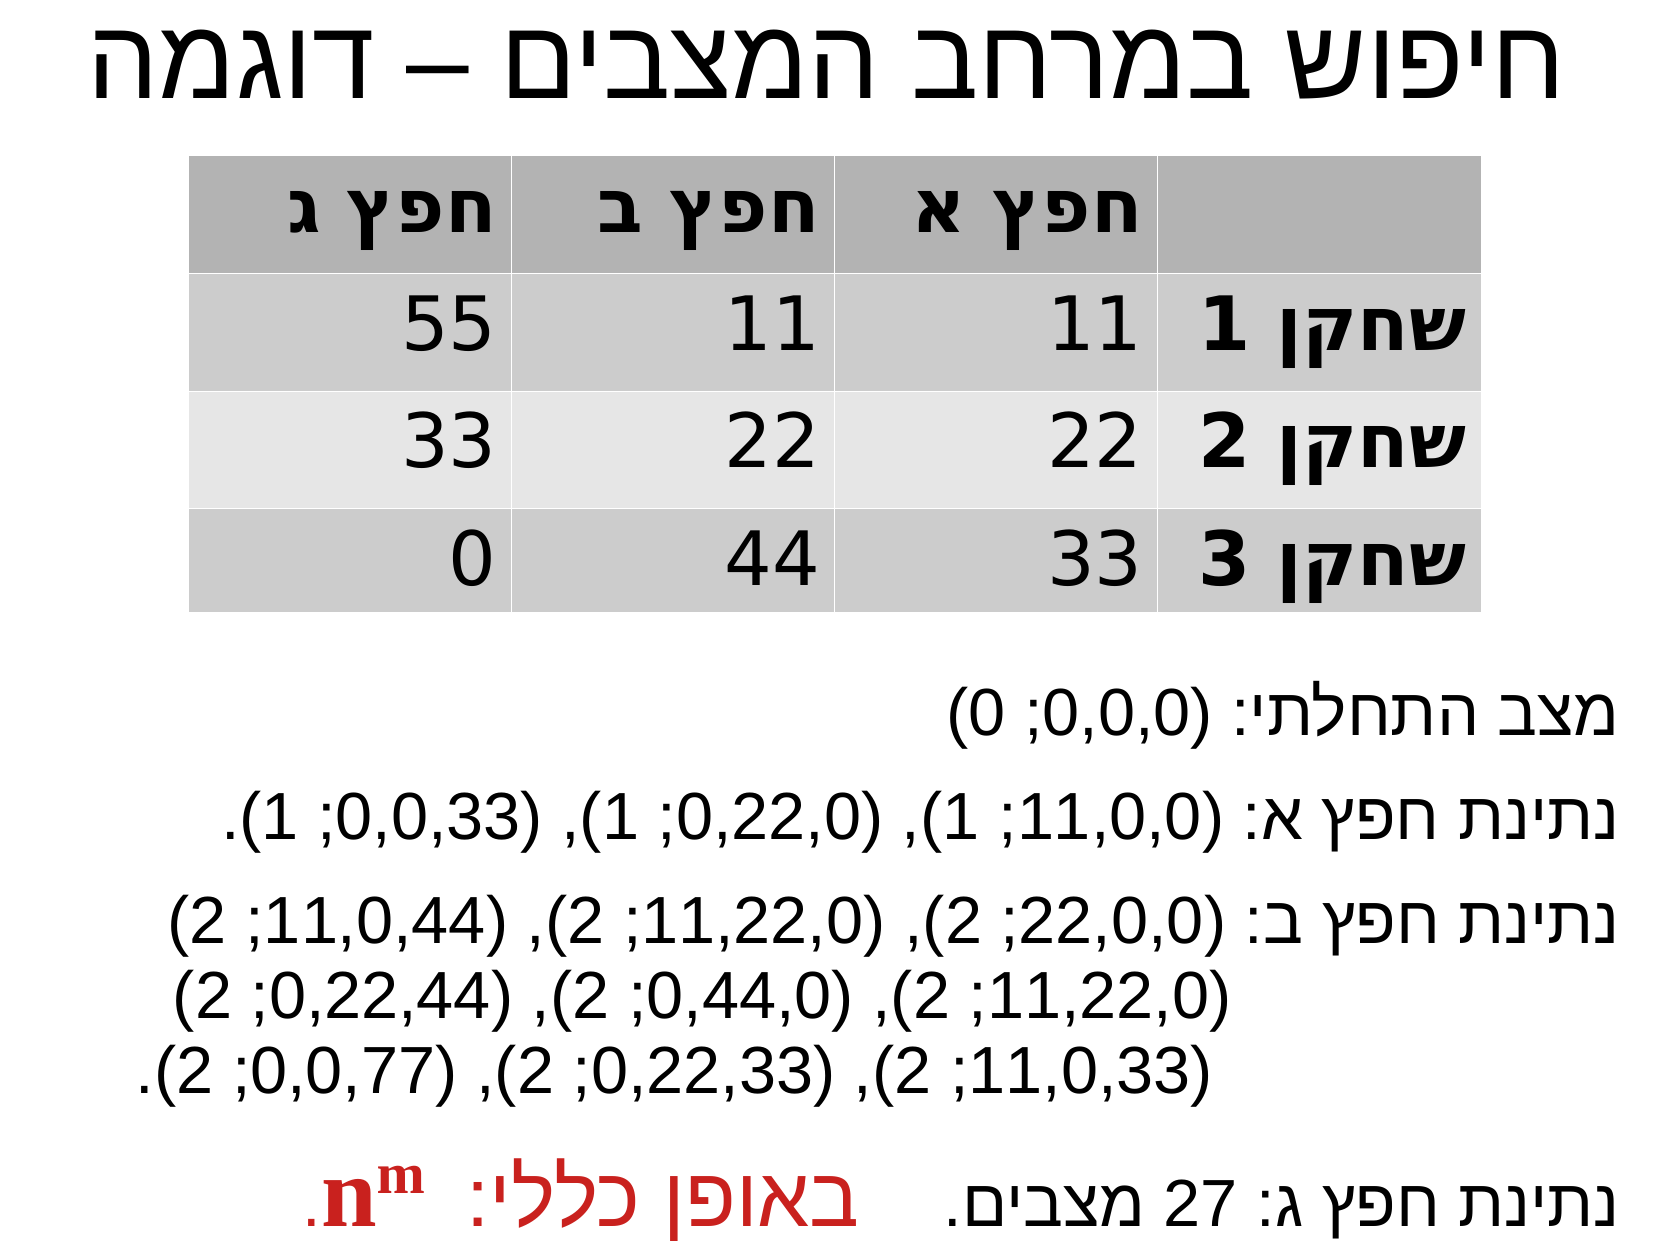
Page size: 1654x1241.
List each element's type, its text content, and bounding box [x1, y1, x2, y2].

table_cell 0 [189, 509, 511, 612]
table_cell 11 [512, 274, 834, 391]
list מצב התחלתי: (0,0,0; 0) נתינת חפץ א: (11,0,0; 1), (0,22,0; 1), (0,0,33; 1). נתינת חפץ ב: (22,0,0; 2), (11,22,0; 2), (11,0,44; 2) (11,22,0; 2), (0,44,0; 2), (0,22,44; 2) (11,0,33; 2), (0,22,33; 2), (0,0,77; 2). נתינת חפץ ג: 27 מצבים. באופן כללי: nm. [0, 675, 1621, 1231]
title חיפוש במרחב המצבים – דוגמה [0, 0, 1654, 136]
table_header חפץ א [835, 156, 1157, 273]
table_cell שחקן 2 [1158, 392, 1481, 508]
table_cell 44 [512, 509, 834, 612]
table_header [1158, 156, 1481, 273]
table_cell 11 [835, 274, 1157, 391]
table_cell 33 [189, 392, 511, 508]
table_header חפץ ג [189, 156, 511, 273]
table_cell 22 [835, 392, 1157, 508]
table_cell שחקן 3 [1158, 509, 1481, 612]
table_cell 33 [835, 509, 1157, 612]
table_header חפץ ב [512, 156, 834, 273]
table_cell שחקן 1 [1158, 274, 1481, 391]
table_cell 22 [512, 392, 834, 508]
table_cell 55 [189, 274, 511, 391]
